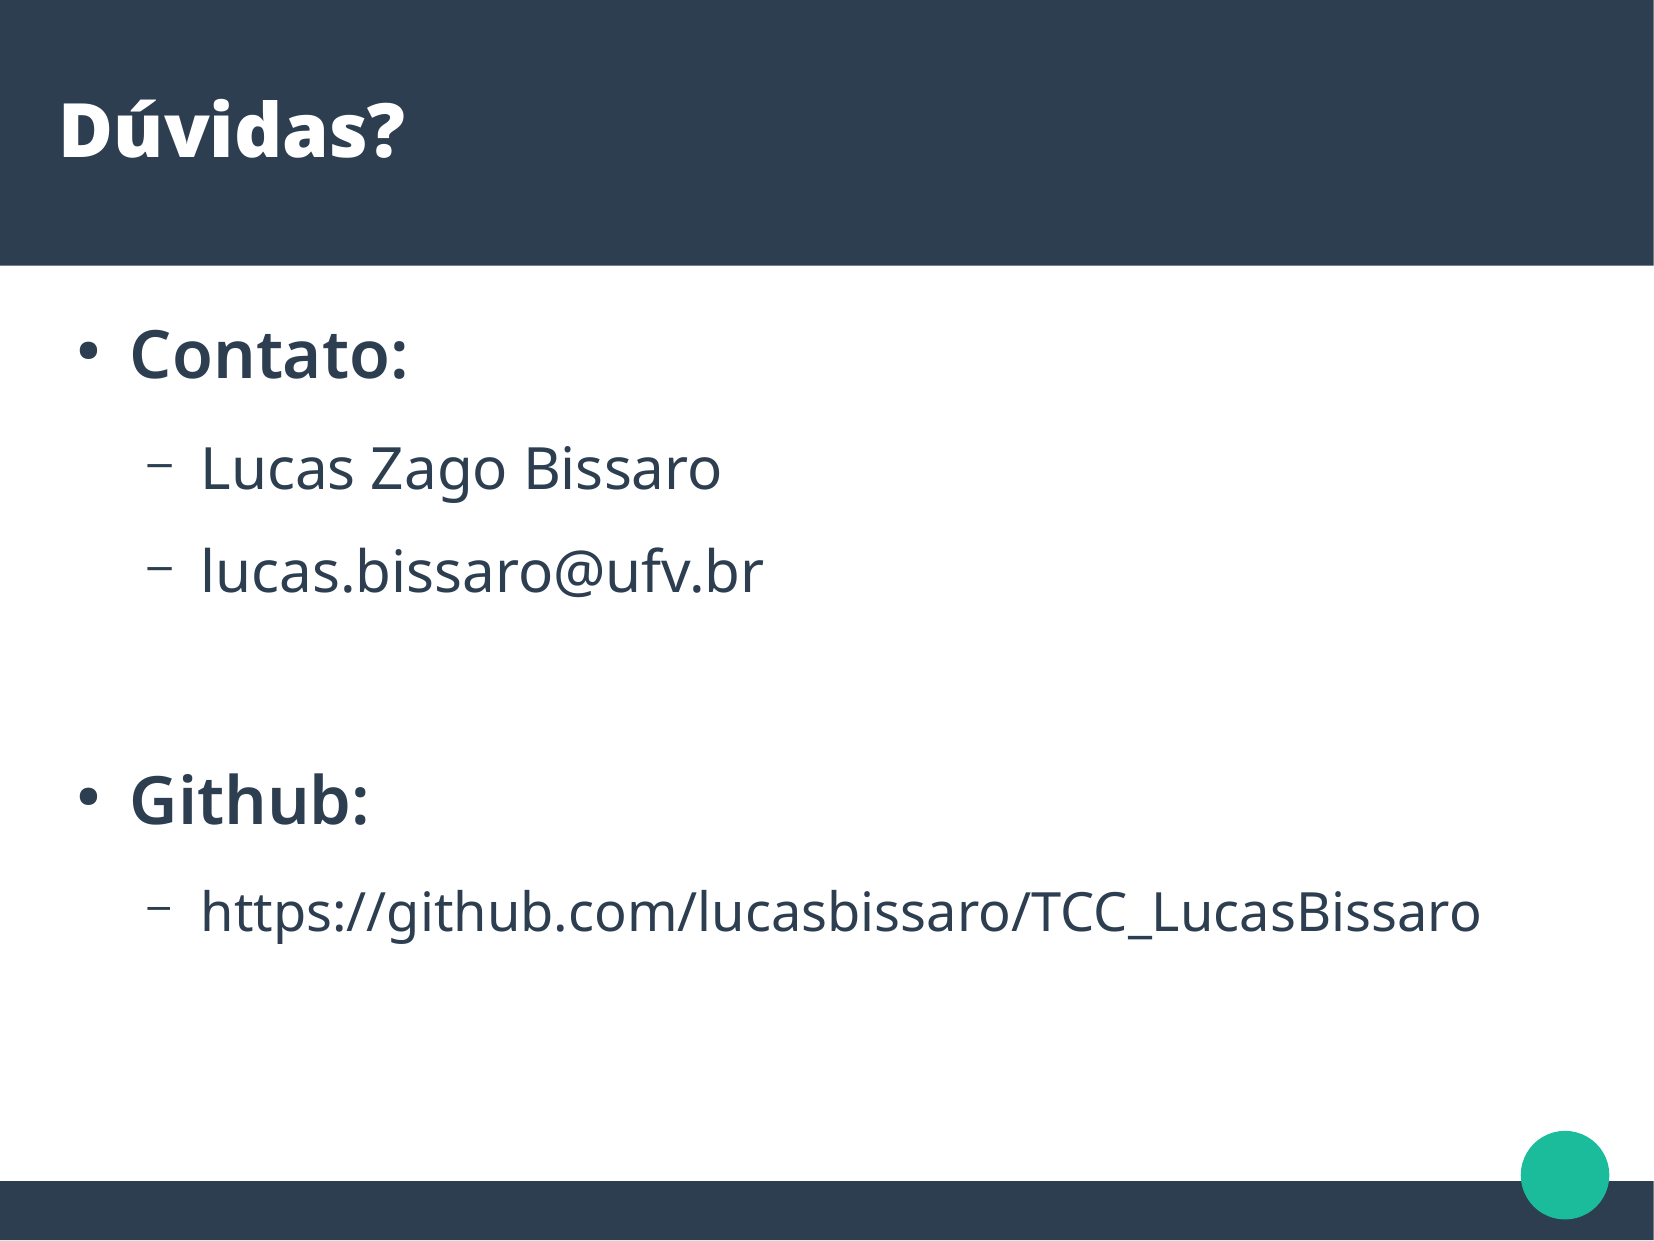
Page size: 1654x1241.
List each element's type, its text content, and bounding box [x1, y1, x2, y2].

title Dúvidas? [59, 49, 1595, 207]
list Contato: Lucas Zago Bissaro lucas.bissaro@ufv.br Github: https://github.com/lucasbissaro/TCC_LucasBissaro [58, 307, 1595, 1134]
